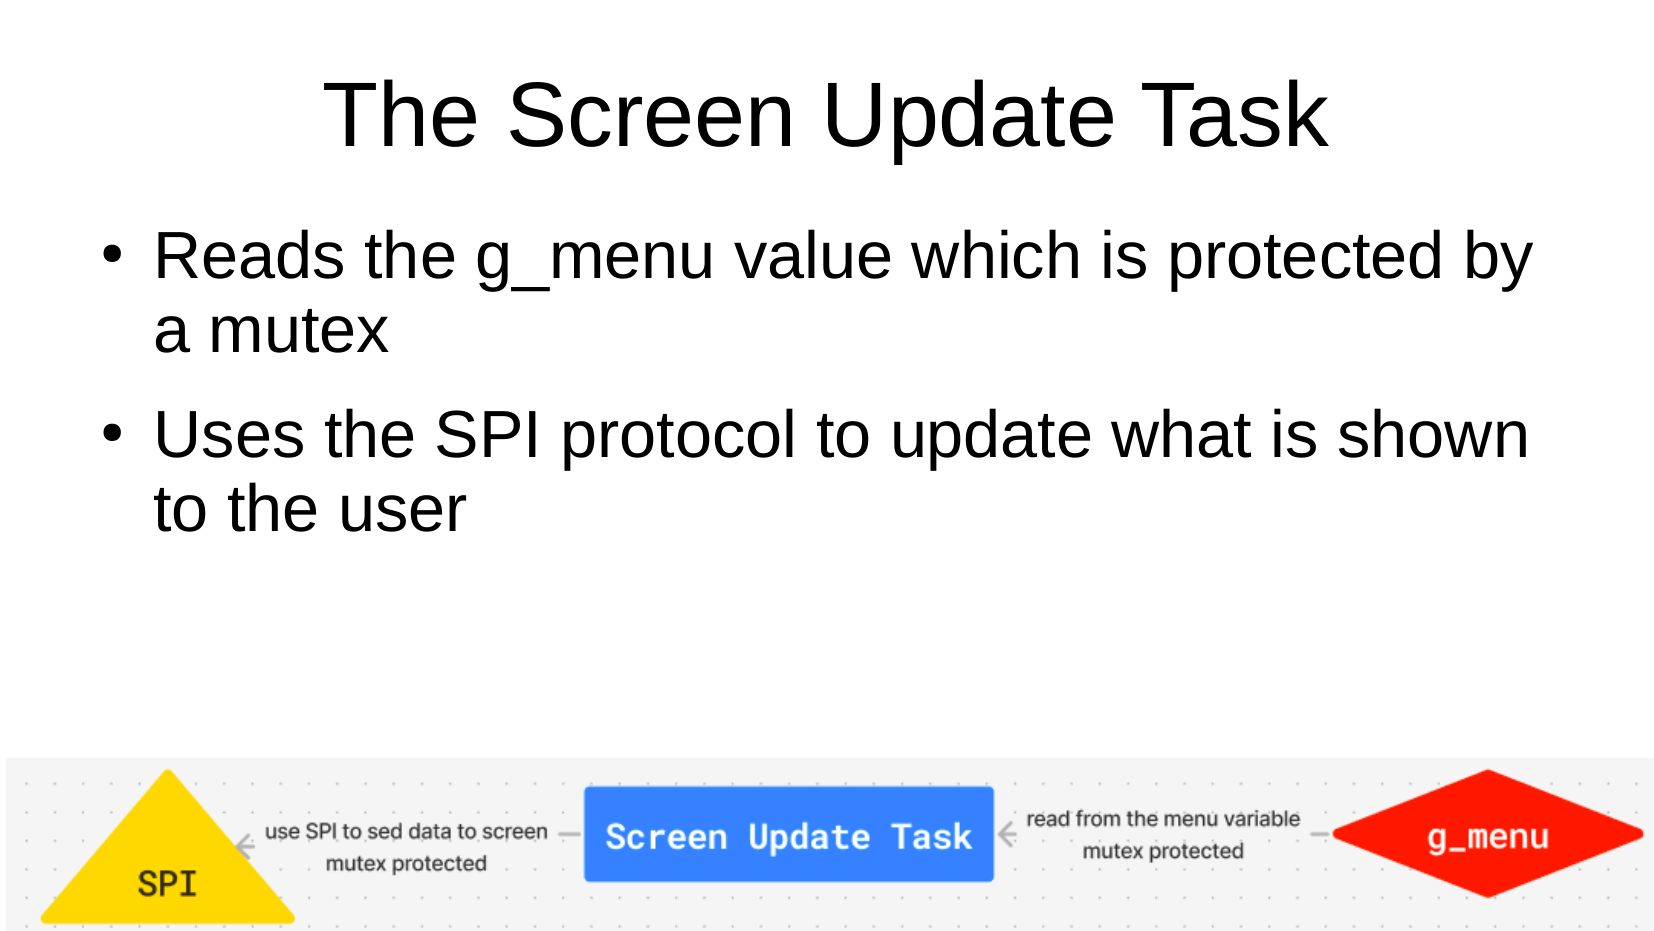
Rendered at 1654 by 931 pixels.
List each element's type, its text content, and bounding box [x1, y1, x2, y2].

title The Screen Update Task [82, 37, 1571, 193]
picture [6, 758, 1654, 931]
list Reads the g_menu value which is protected by a mutex Uses the SPI protocol to update what is shown to the user [82, 217, 1571, 758]
